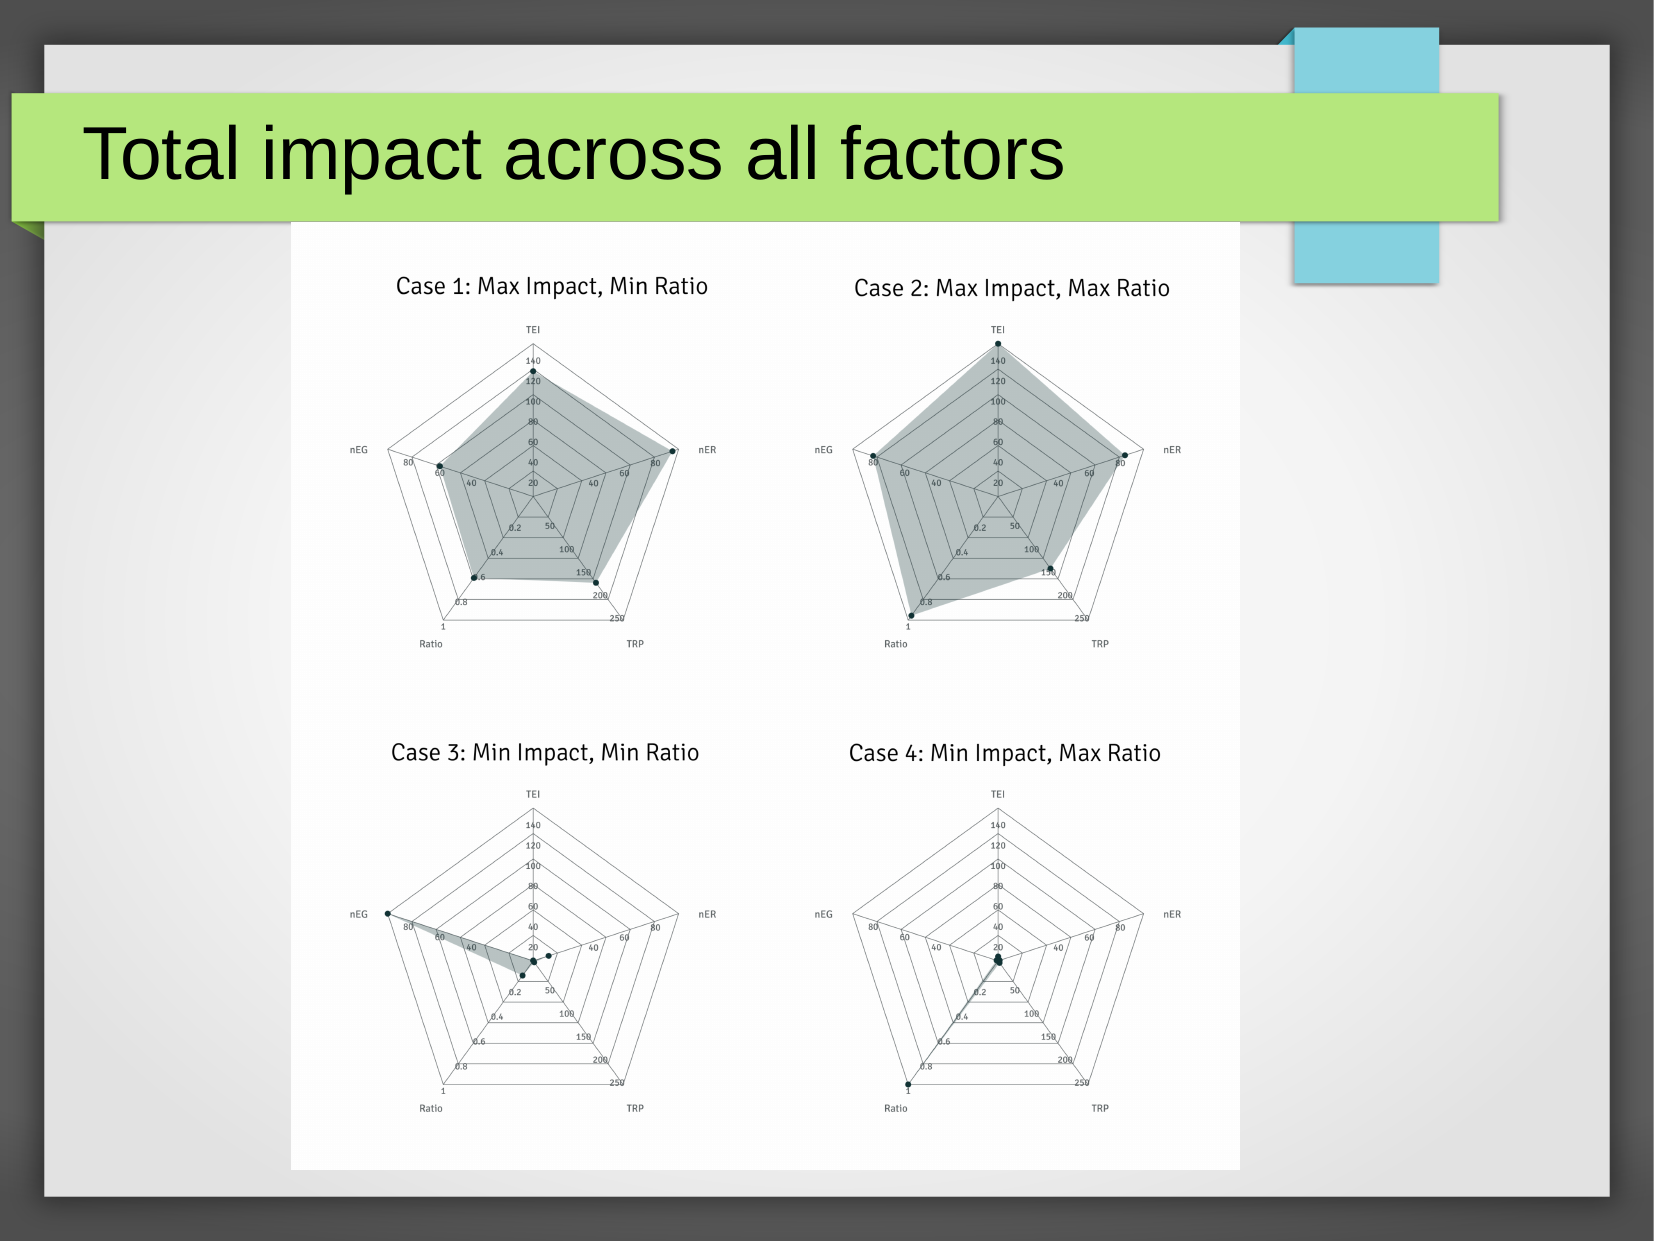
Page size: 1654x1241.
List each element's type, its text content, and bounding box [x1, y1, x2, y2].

picture [0, 0, 1654, 1241]
title Total impact across all factors [82, 94, 1264, 213]
